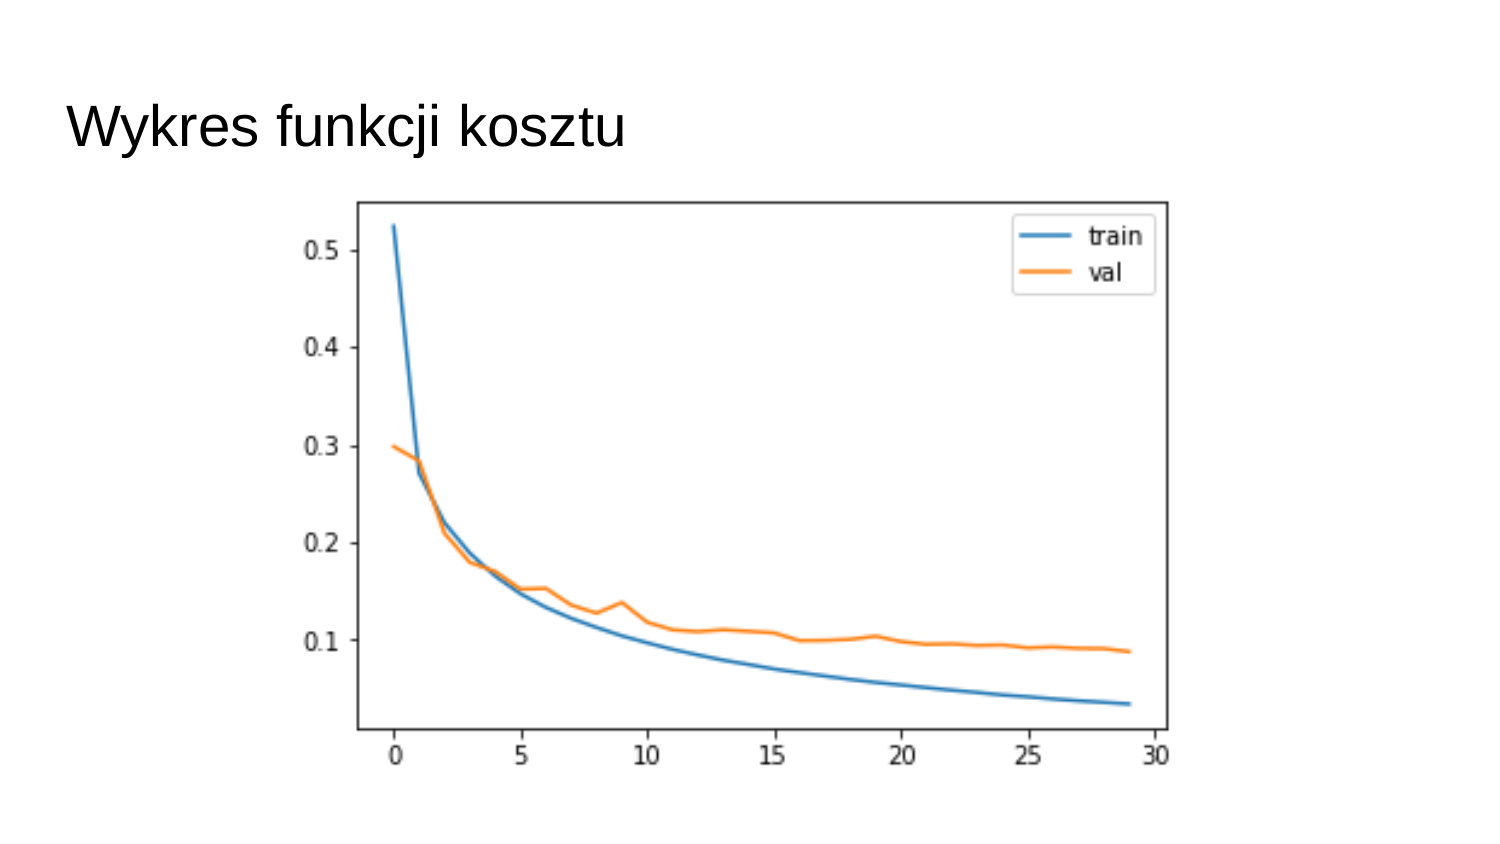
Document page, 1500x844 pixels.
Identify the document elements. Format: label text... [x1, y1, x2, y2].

title Wykres funkcji kosztu [51, 72, 1449, 167]
picture [285, 178, 1191, 787]
